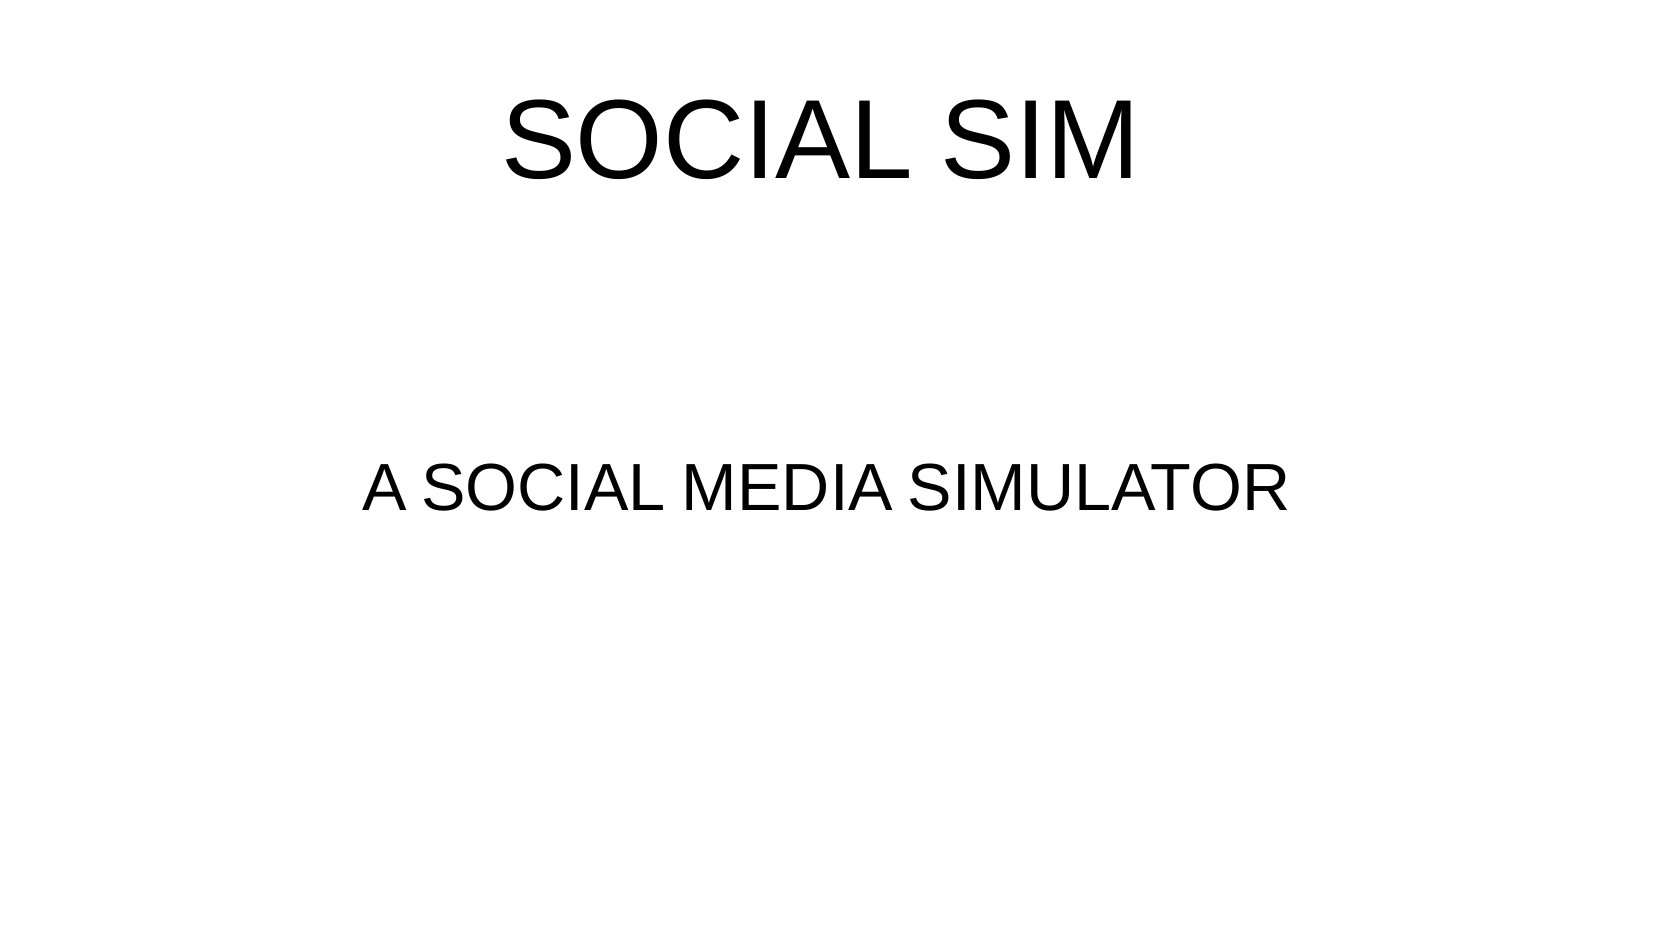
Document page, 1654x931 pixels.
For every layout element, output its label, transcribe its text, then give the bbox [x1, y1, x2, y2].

title SOCIAL SIM [76, 62, 1565, 218]
subtitle A SOCIAL MEDIA SIMULATOR [82, 217, 1571, 758]
